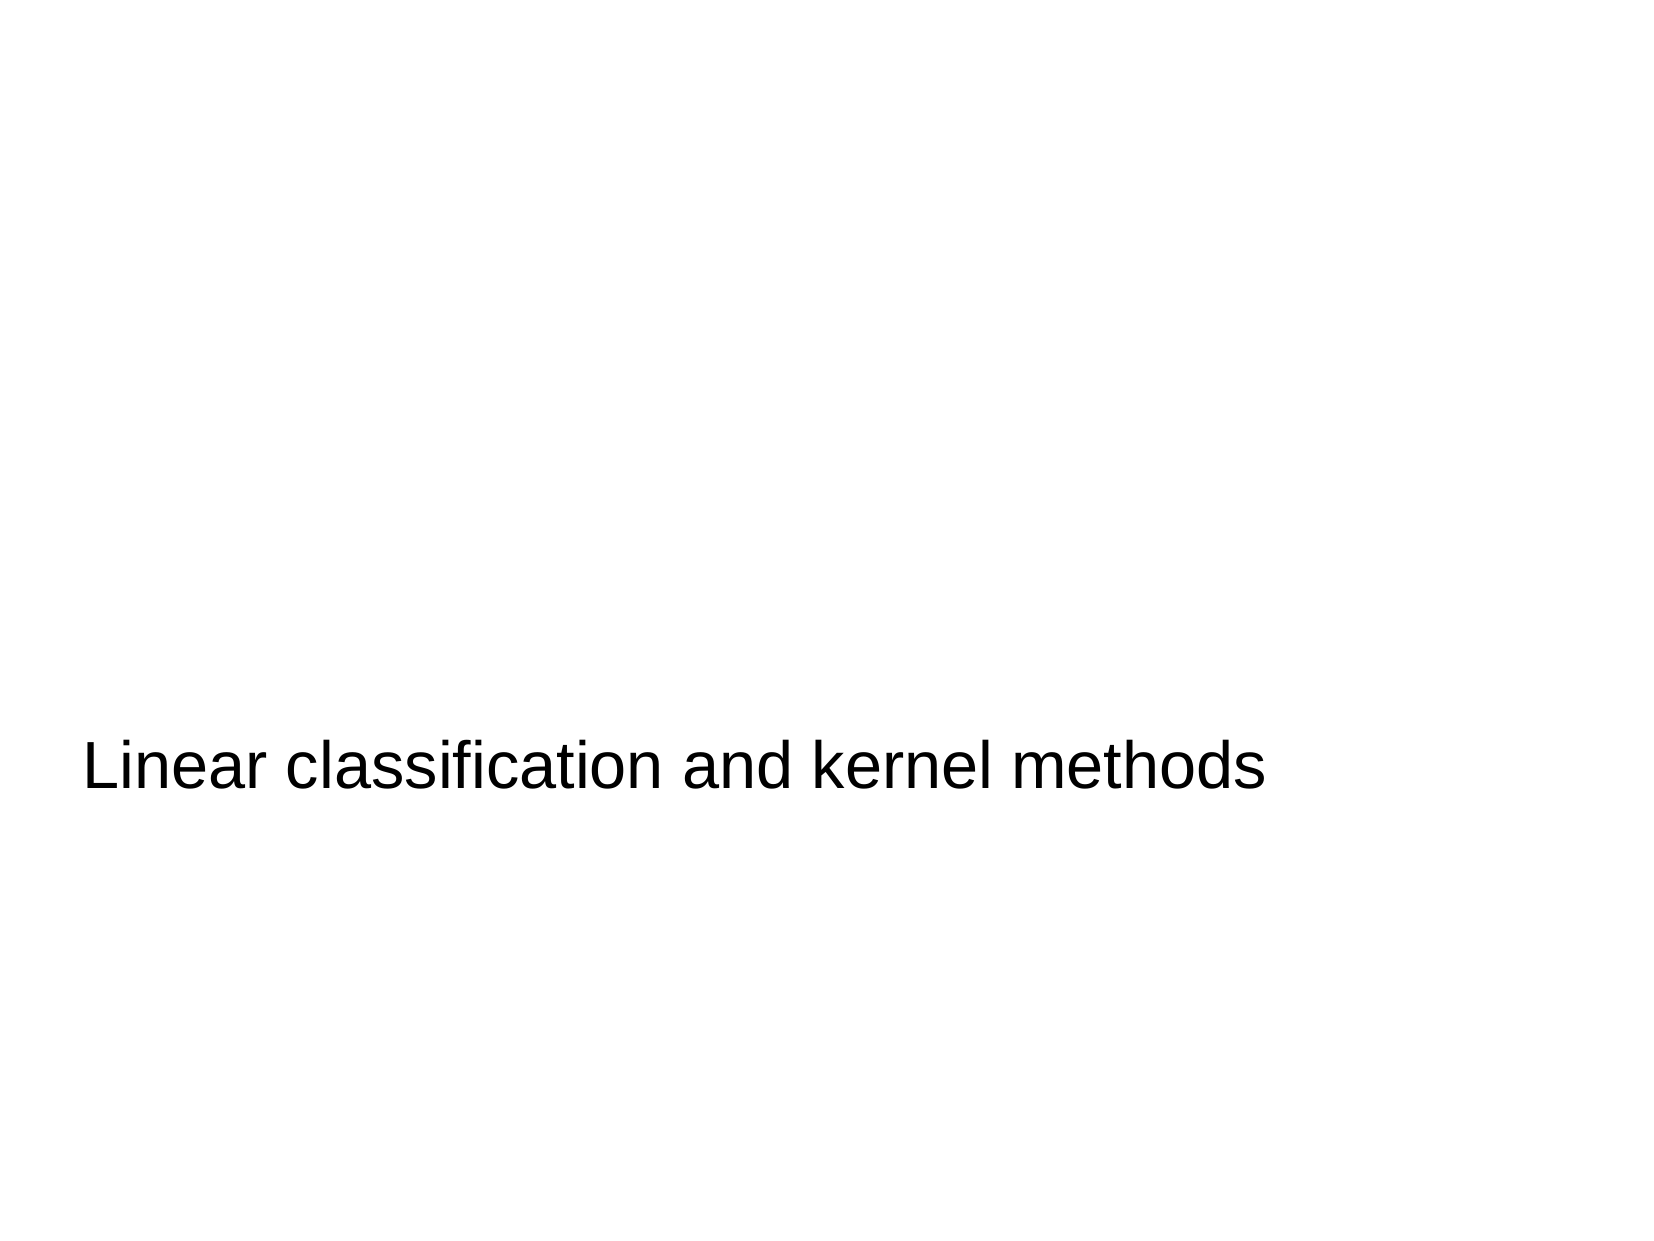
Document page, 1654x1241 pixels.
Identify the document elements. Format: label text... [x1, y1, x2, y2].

subtitle Linear classification and kernel methods [82, 56, 1571, 1102]
